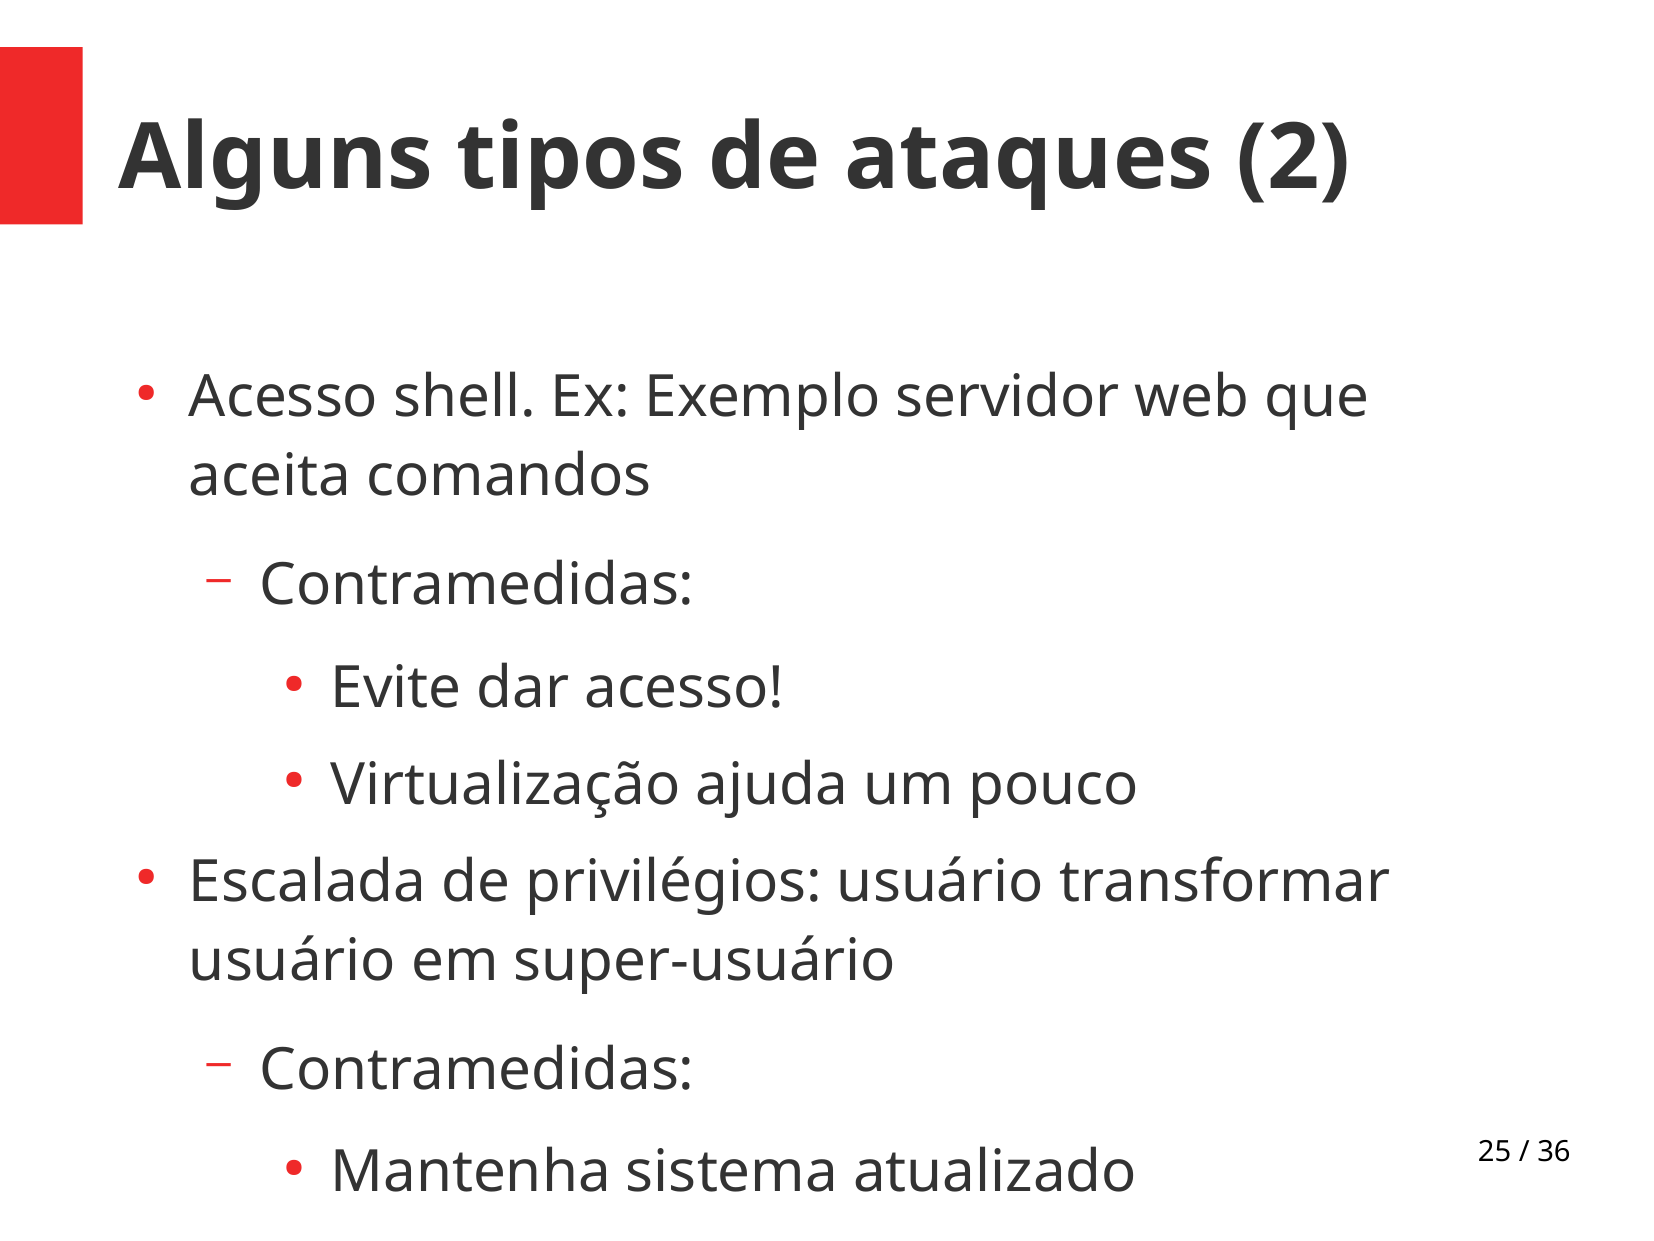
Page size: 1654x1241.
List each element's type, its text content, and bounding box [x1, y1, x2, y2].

title Alguns tipos de ataques (2) [118, 49, 1571, 257]
list Acesso shell. Ex: Exemplo servidor web que aceita comandos Contramedidas: Evite dar acesso! Virtualização ajuda um pouco Escalada de privilégios: usuário transformar usuário em super-usuário Contramedidas: Mantenha sistema atualizado [118, 354, 1536, 1074]
